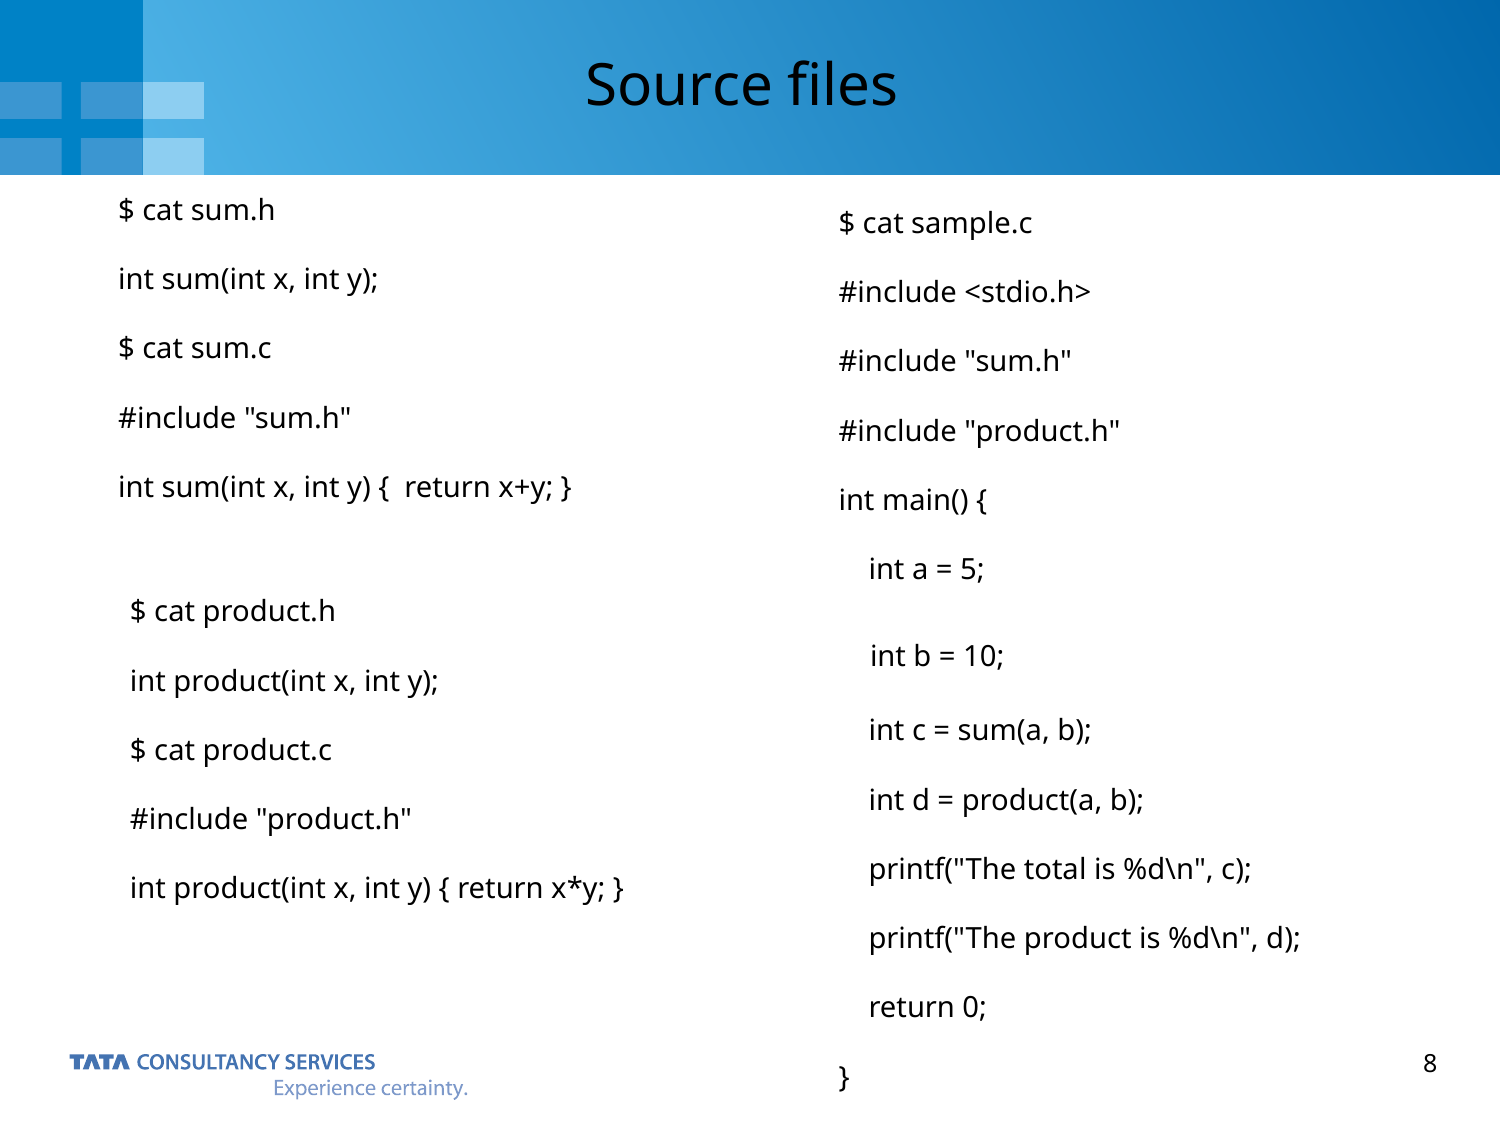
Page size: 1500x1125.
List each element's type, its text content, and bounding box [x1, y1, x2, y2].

list $ cat sum.h int sum(int x, int y); $ cat sum.c #include "sum.h" int sum(int x, int y) { return x+y; } [47, 188, 575, 473]
title Source files [67, 12, 1418, 154]
list $ cat product.h int product(int x, int y); $ cat product.c #include "product.h" int product(int x, int y) { return x*y; } [59, 590, 626, 875]
list $ cat sample.c #include <stdio.h> #include "sum.h" #include "product.h" int main() { int a = 5; int b = 10; int c = sum(a, b); int d = product(a, b); printf("The total is %d\n", c); printf("The product is %d\n", d); return 0; } [767, 201, 1427, 1001]
